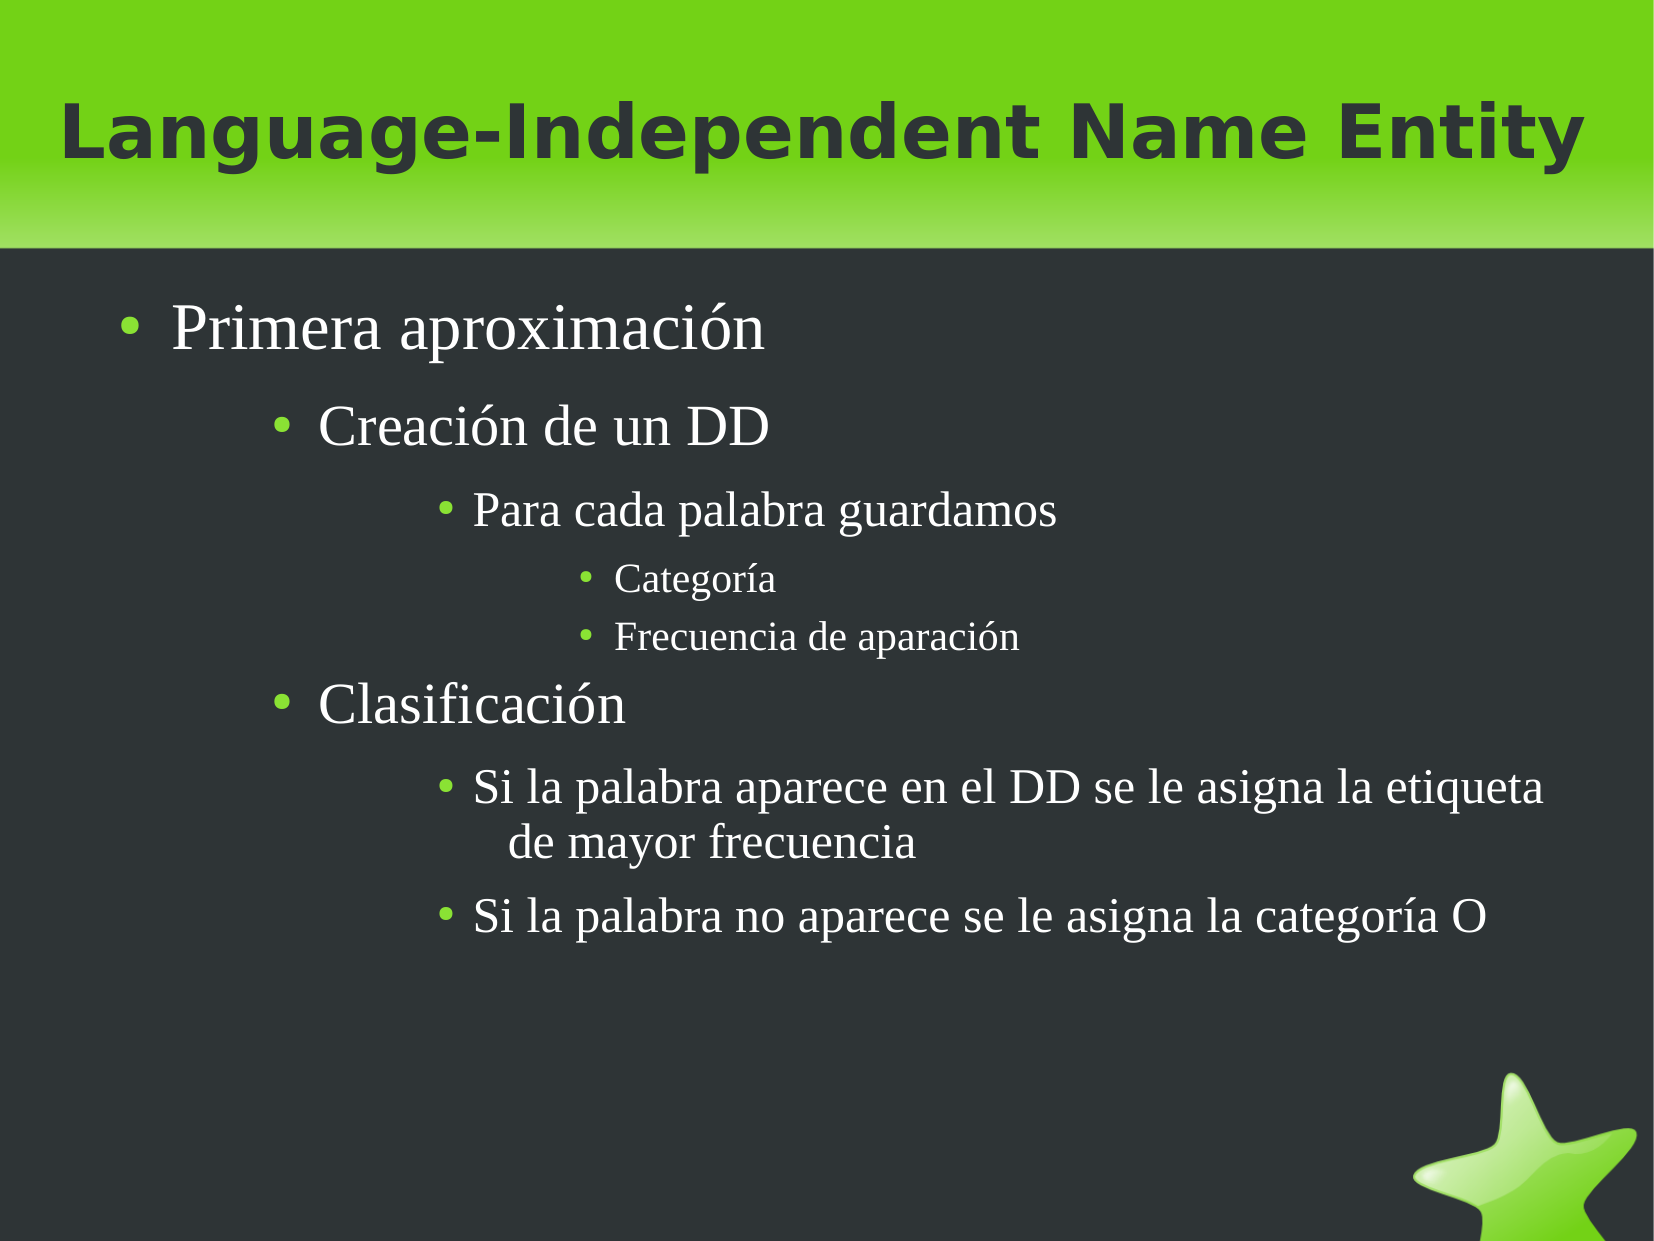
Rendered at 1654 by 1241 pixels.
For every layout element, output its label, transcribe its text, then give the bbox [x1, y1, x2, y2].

title Language-Independent Name Entity [59, 29, 1595, 237]
picture [0, 0, 1654, 1241]
list Primera aproximación Creación de un DD Para cada palabra guardamos Categoría Frecuencia de aparación Clasificación Si la palabra aparece en el DD se le asigna la etiqueta de mayor frecuencia Si la palabra no aparece se le asigna la categoría O [82, 290, 1571, 1094]
